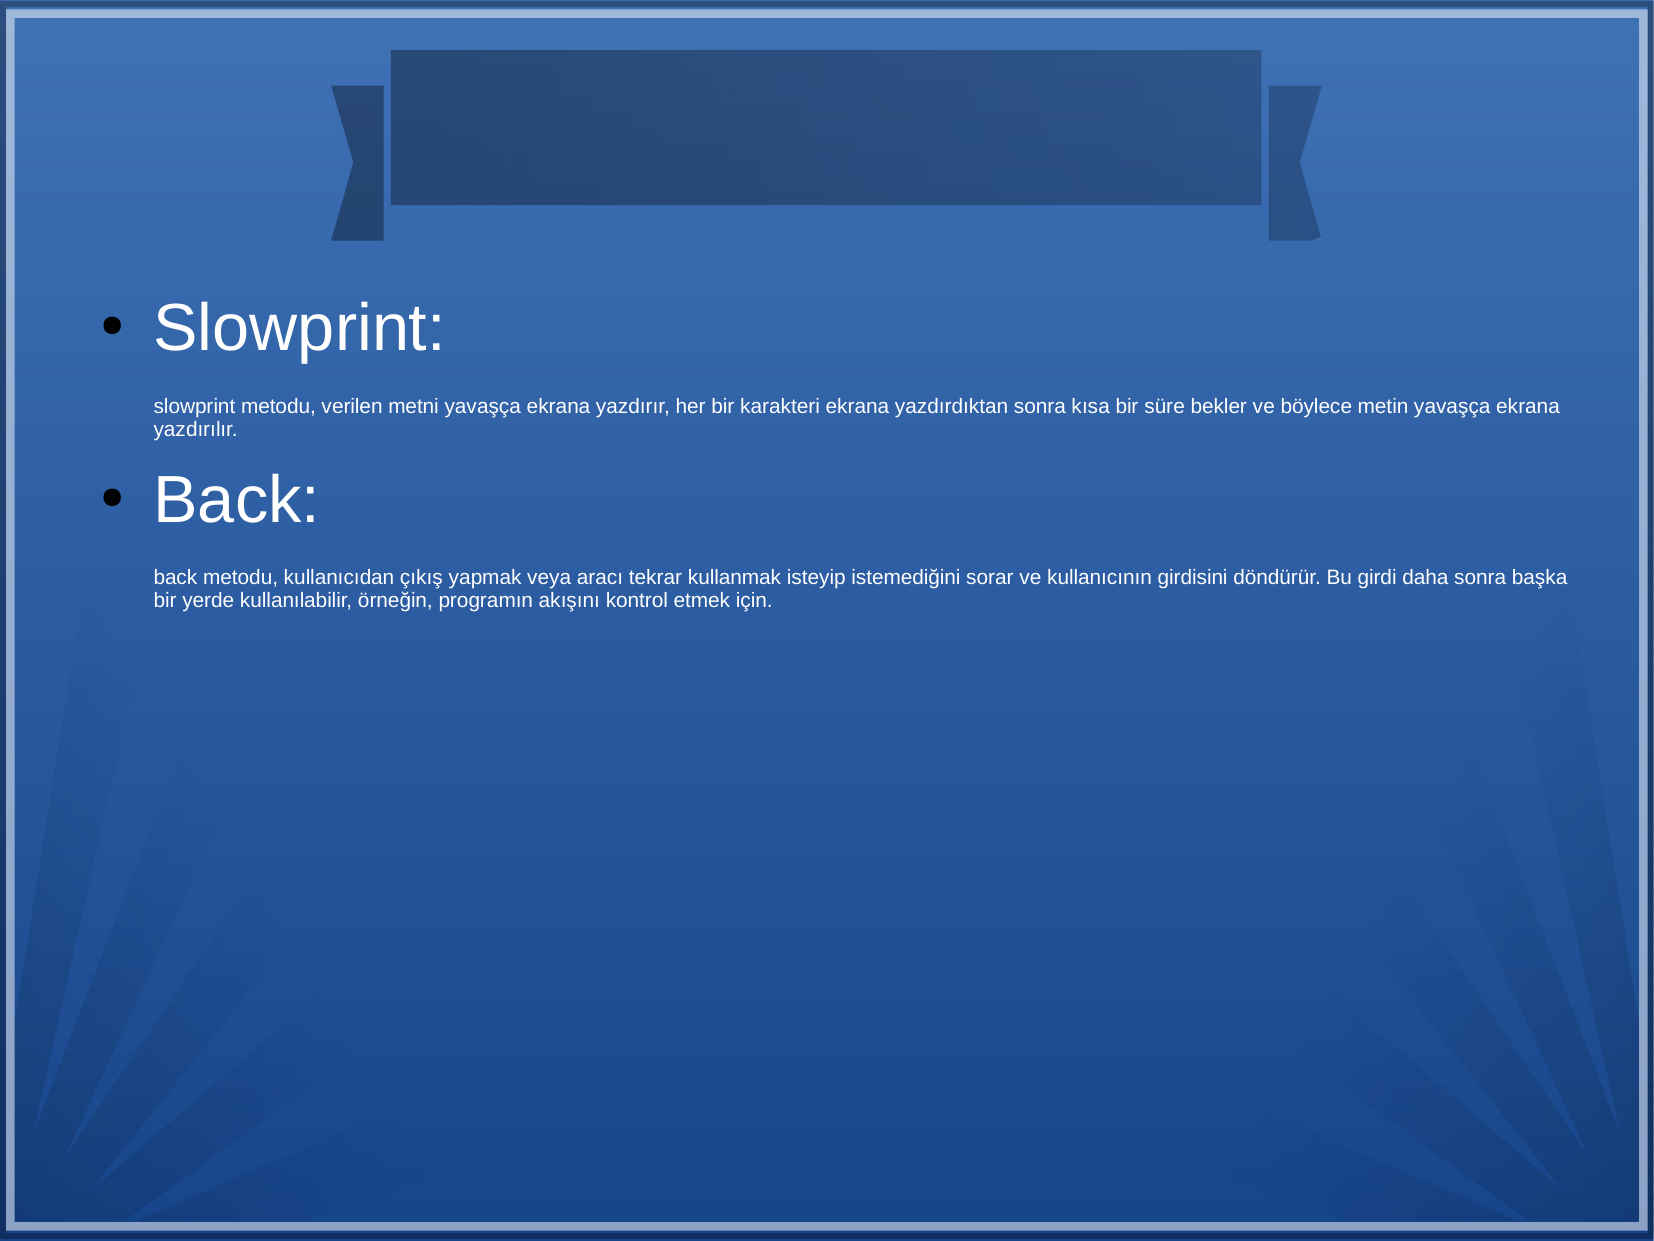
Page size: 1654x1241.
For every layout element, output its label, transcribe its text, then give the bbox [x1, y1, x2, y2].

list Slowprint: slowprint metodu, verilen metni yavaşça ekrana yazdırır, her bir karakteri ekrana yazdırdıktan sonra kısa bir süre bekler ve böylece metin yavaşça ekrana yazdırılır. Back: back metodu, kullanıcıdan çıkış yapmak veya aracı tekrar kullanmak isteyip istemediğini sorar ve kullanıcının girdisini döndürür. Bu girdi daha sonra başka bir yerde kullanılabilir, örneğin, programın akışını kontrol etmek için. [82, 290, 1571, 1010]
